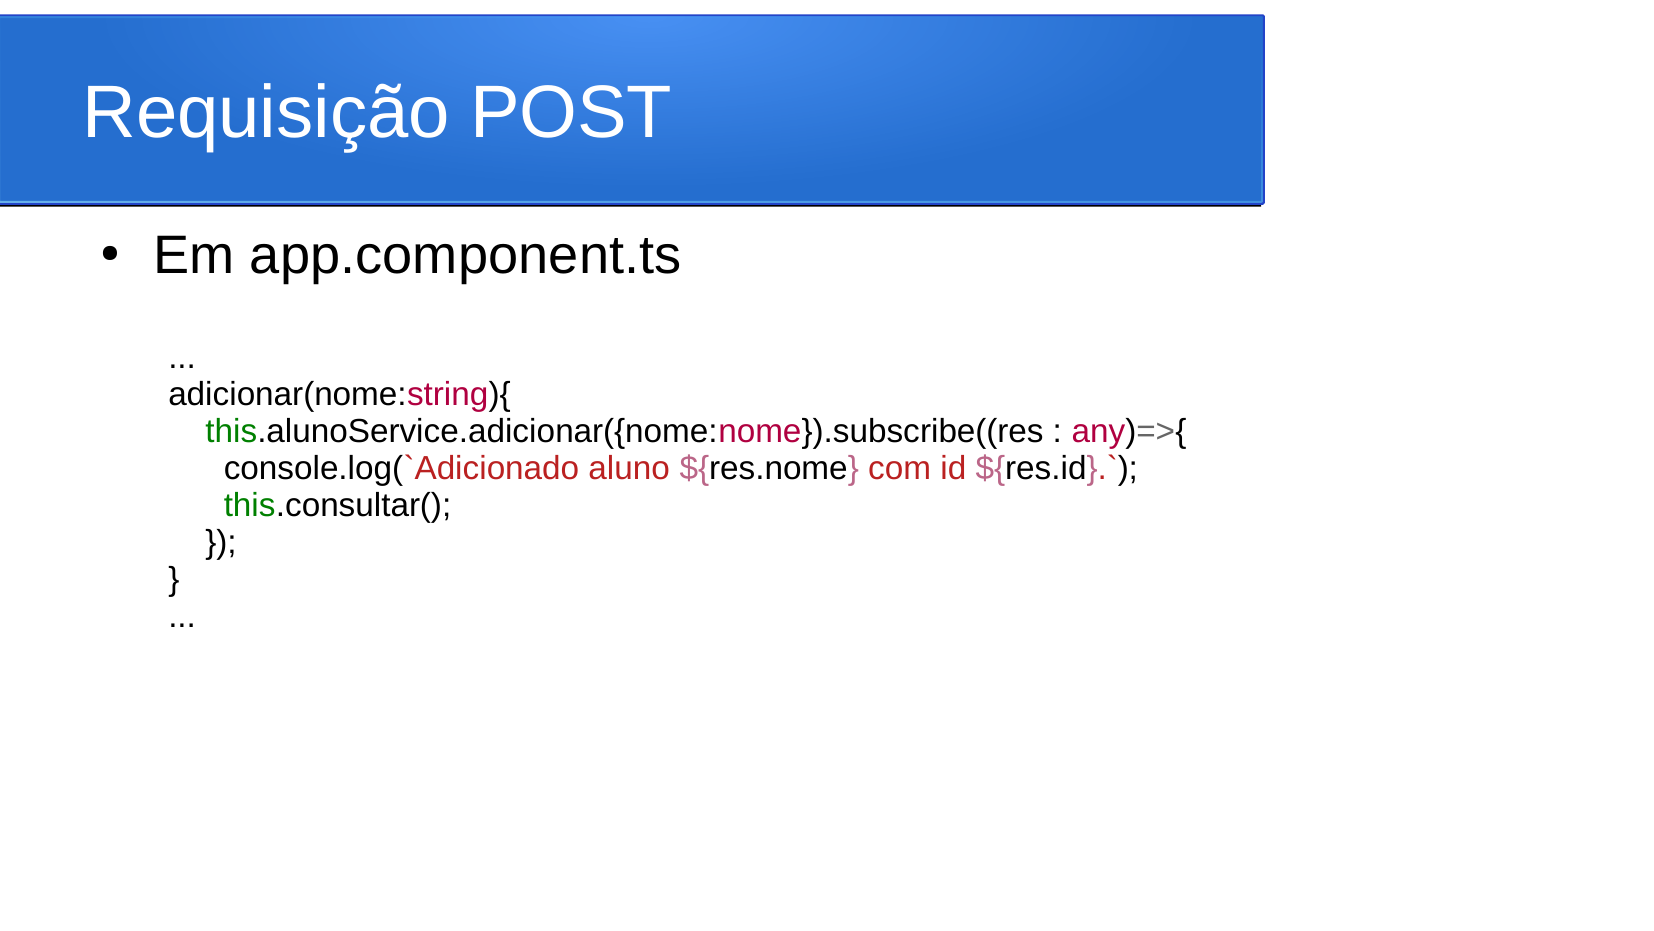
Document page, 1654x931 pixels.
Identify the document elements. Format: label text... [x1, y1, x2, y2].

text_box ... adicionar(nome:string){ this.alunoService.adicionar({nome:nome}).subscribe((res : any)=>{ console.log(`Adicionado aluno ${res.nome} com id ${res.id}.`); this.consultar(); }); } ... [153, 330, 1347, 642]
title Requisição POST [82, 35, 1235, 189]
list Em app.component.ts [82, 224, 1571, 764]
